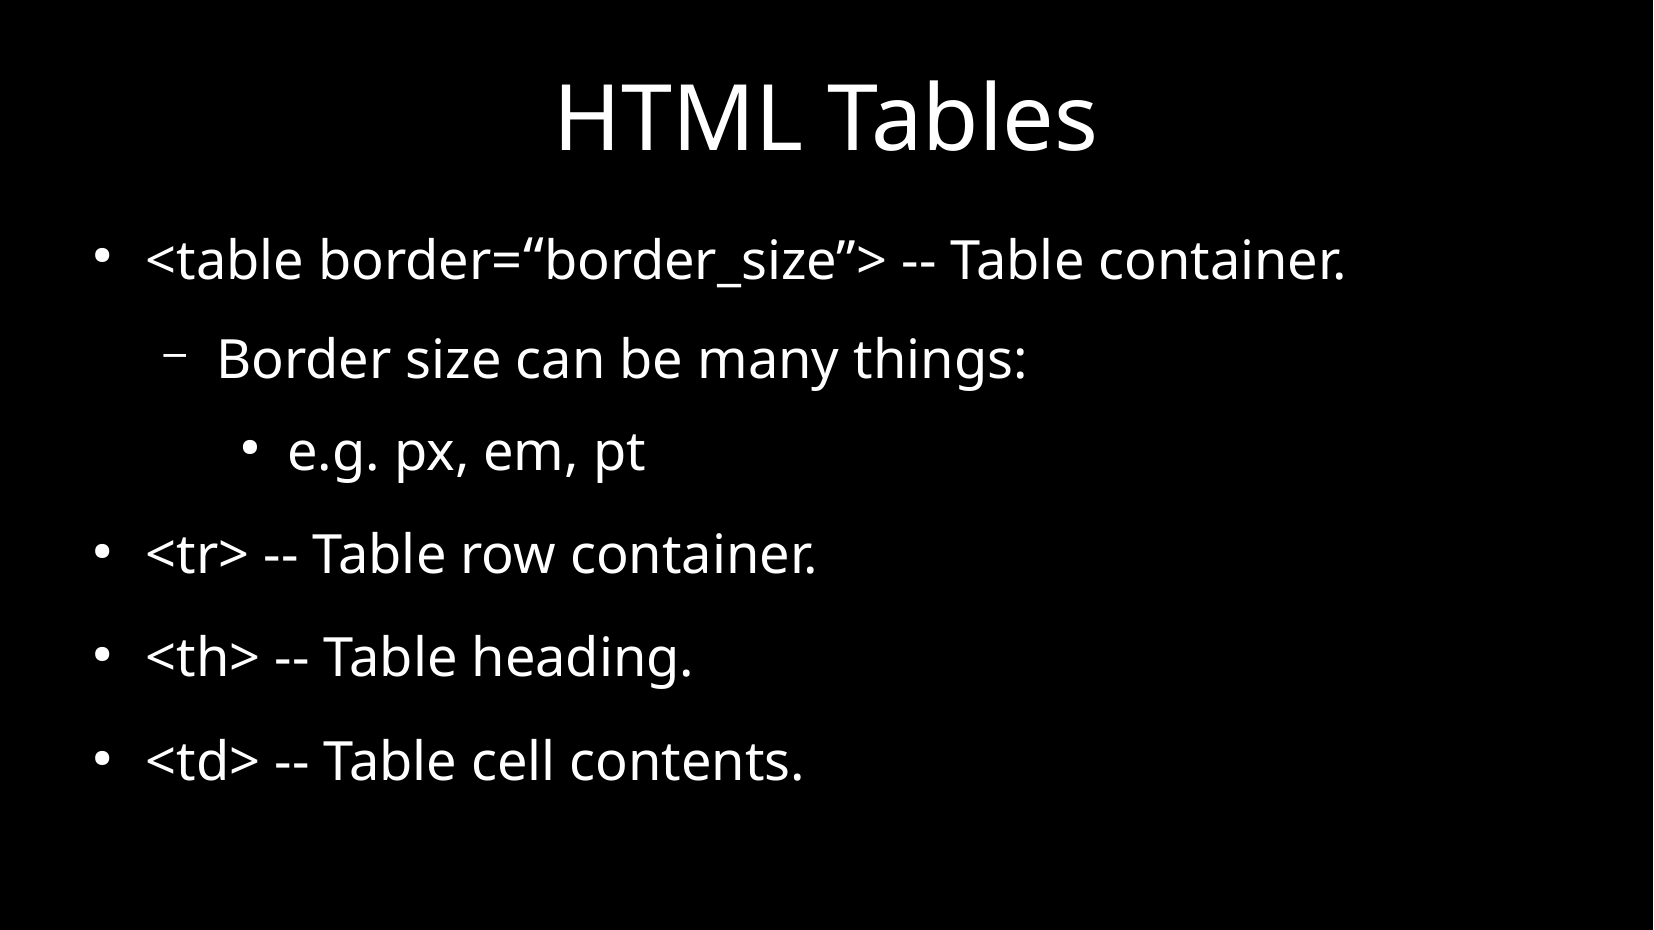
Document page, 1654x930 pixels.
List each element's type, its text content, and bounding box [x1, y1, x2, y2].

list <table border=“border_size”> -- Table container. Border size can be many things: e.g. px, em, pt <tr> -- Table row container. <th> -- Table heading. <td> -- Table cell contents. [75, 217, 1608, 863]
title HTML Tables [82, 37, 1571, 193]
